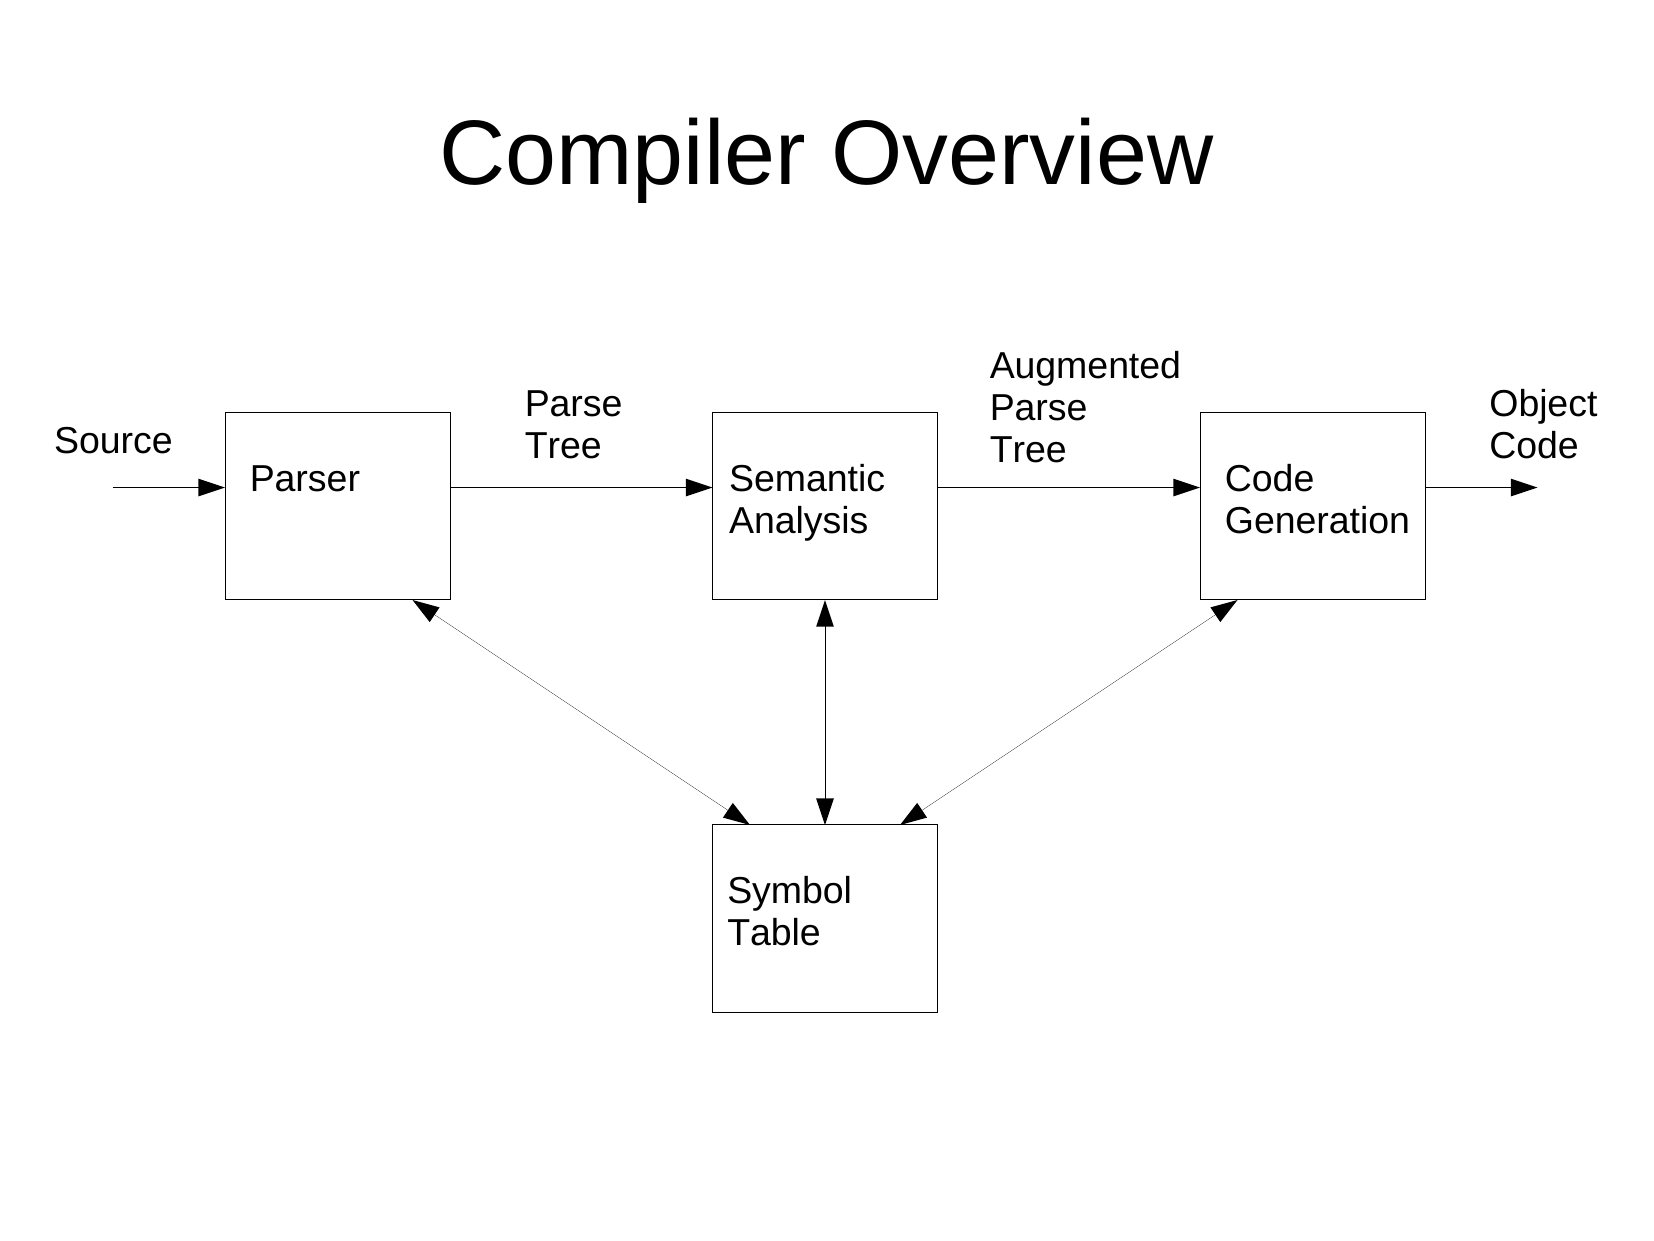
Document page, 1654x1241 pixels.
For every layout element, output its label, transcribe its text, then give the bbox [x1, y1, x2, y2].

text_box Parse Tree [510, 375, 638, 474]
title Compiler Overview [82, 49, 1571, 257]
text_box Source [39, 412, 188, 470]
text_box Code Generation [1210, 450, 1426, 549]
text_box Symbol Table [712, 862, 867, 962]
text_box Semantic Analysis [714, 450, 901, 549]
text_box Parser [235, 450, 376, 507]
text_box Augmented Parse Tree [975, 337, 1196, 479]
text_box Object Code [1474, 375, 1613, 474]
